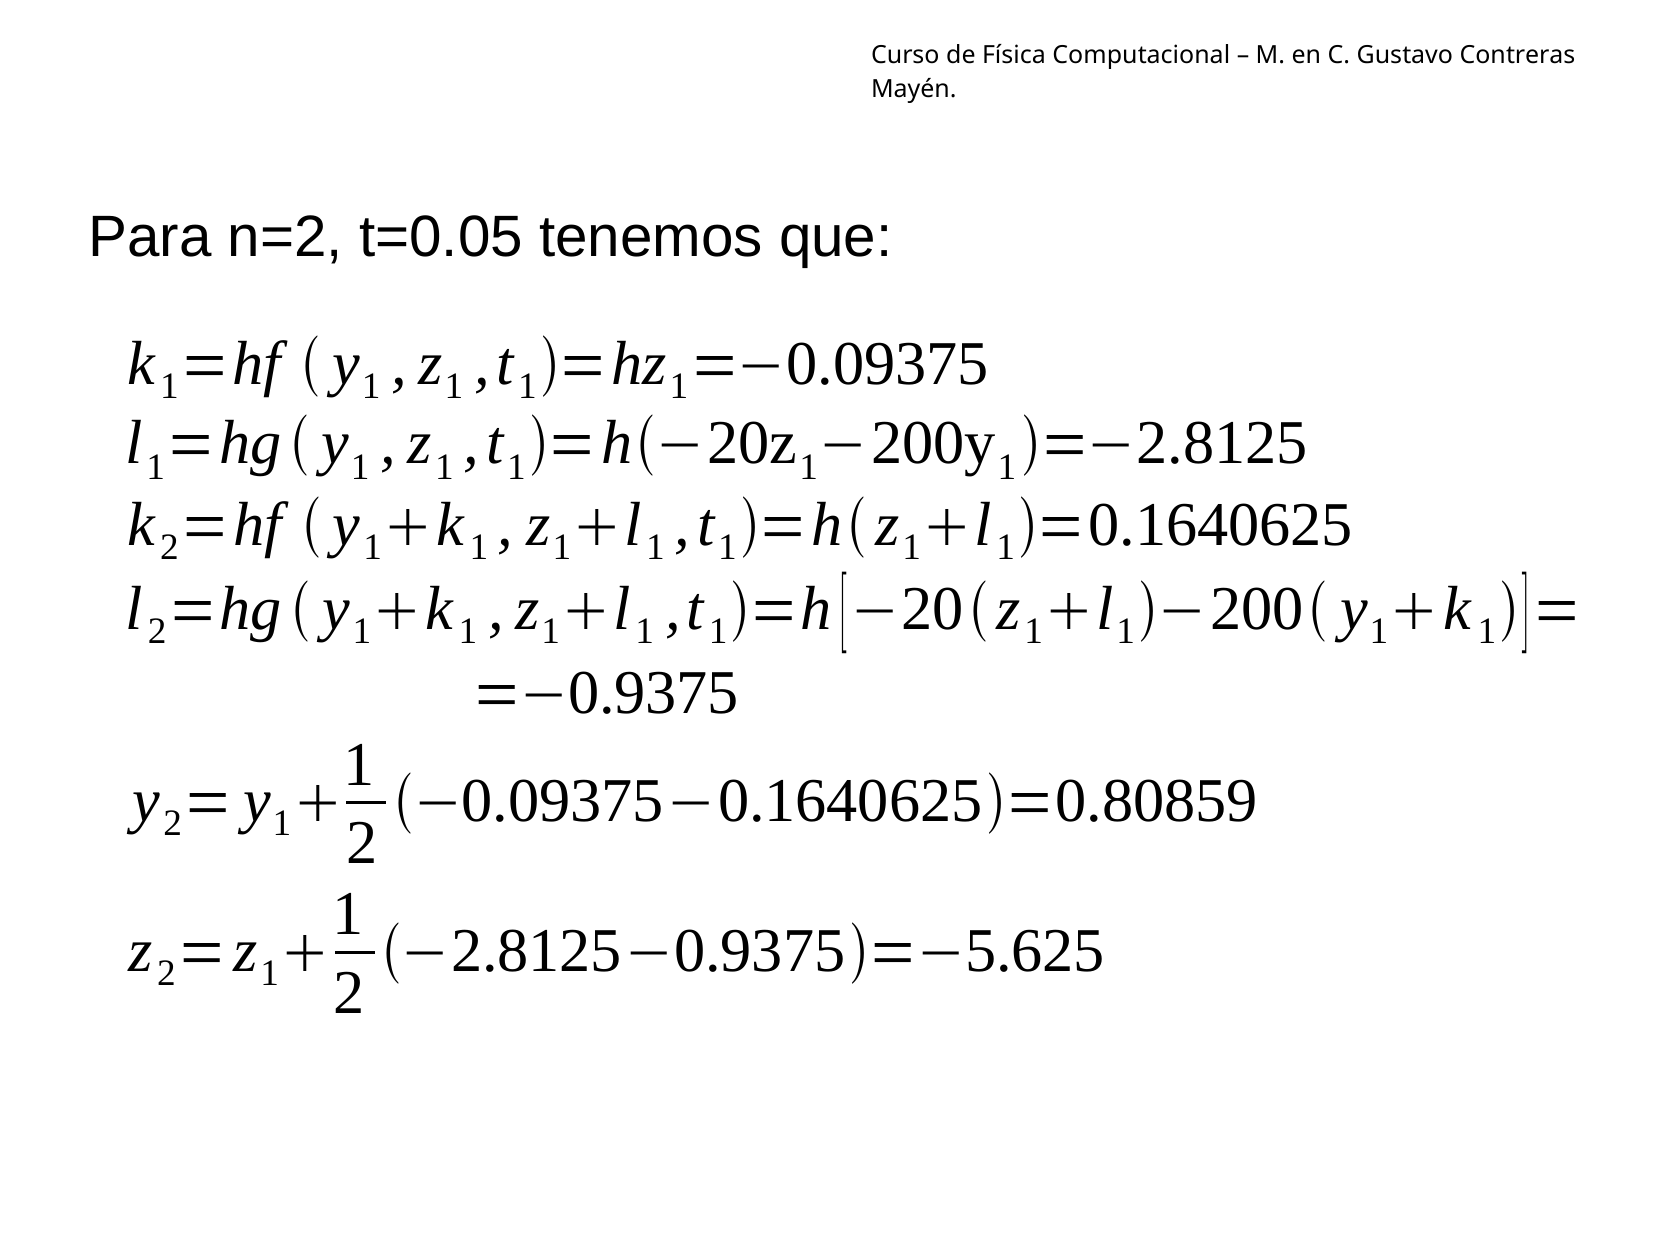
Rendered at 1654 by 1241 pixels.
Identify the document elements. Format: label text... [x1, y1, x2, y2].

text_box Para n=2, t=0.05 tenemos que: [88, 117, 1577, 355]
chart [118, 327, 1590, 1028]
